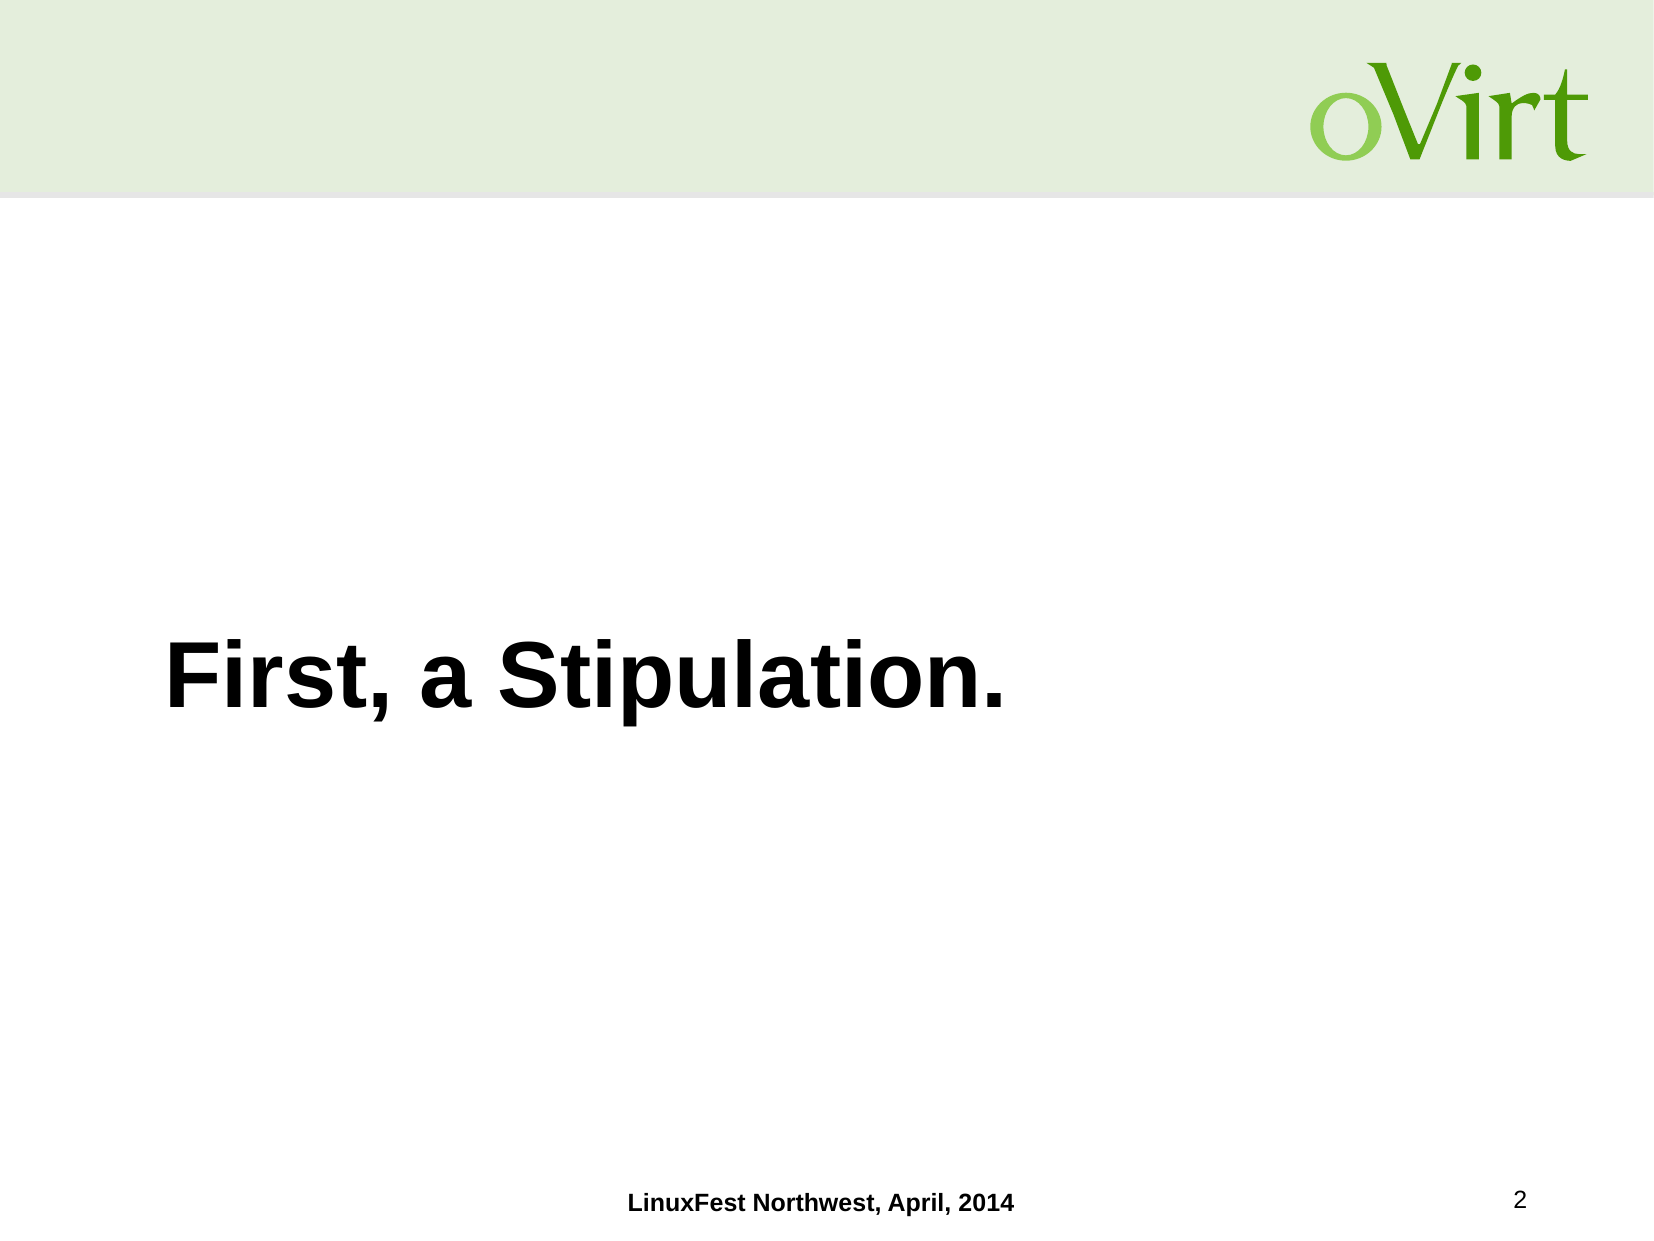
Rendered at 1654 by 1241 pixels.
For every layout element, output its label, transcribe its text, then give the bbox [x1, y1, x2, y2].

text_box First, a Stipulation. [150, 615, 1366, 944]
